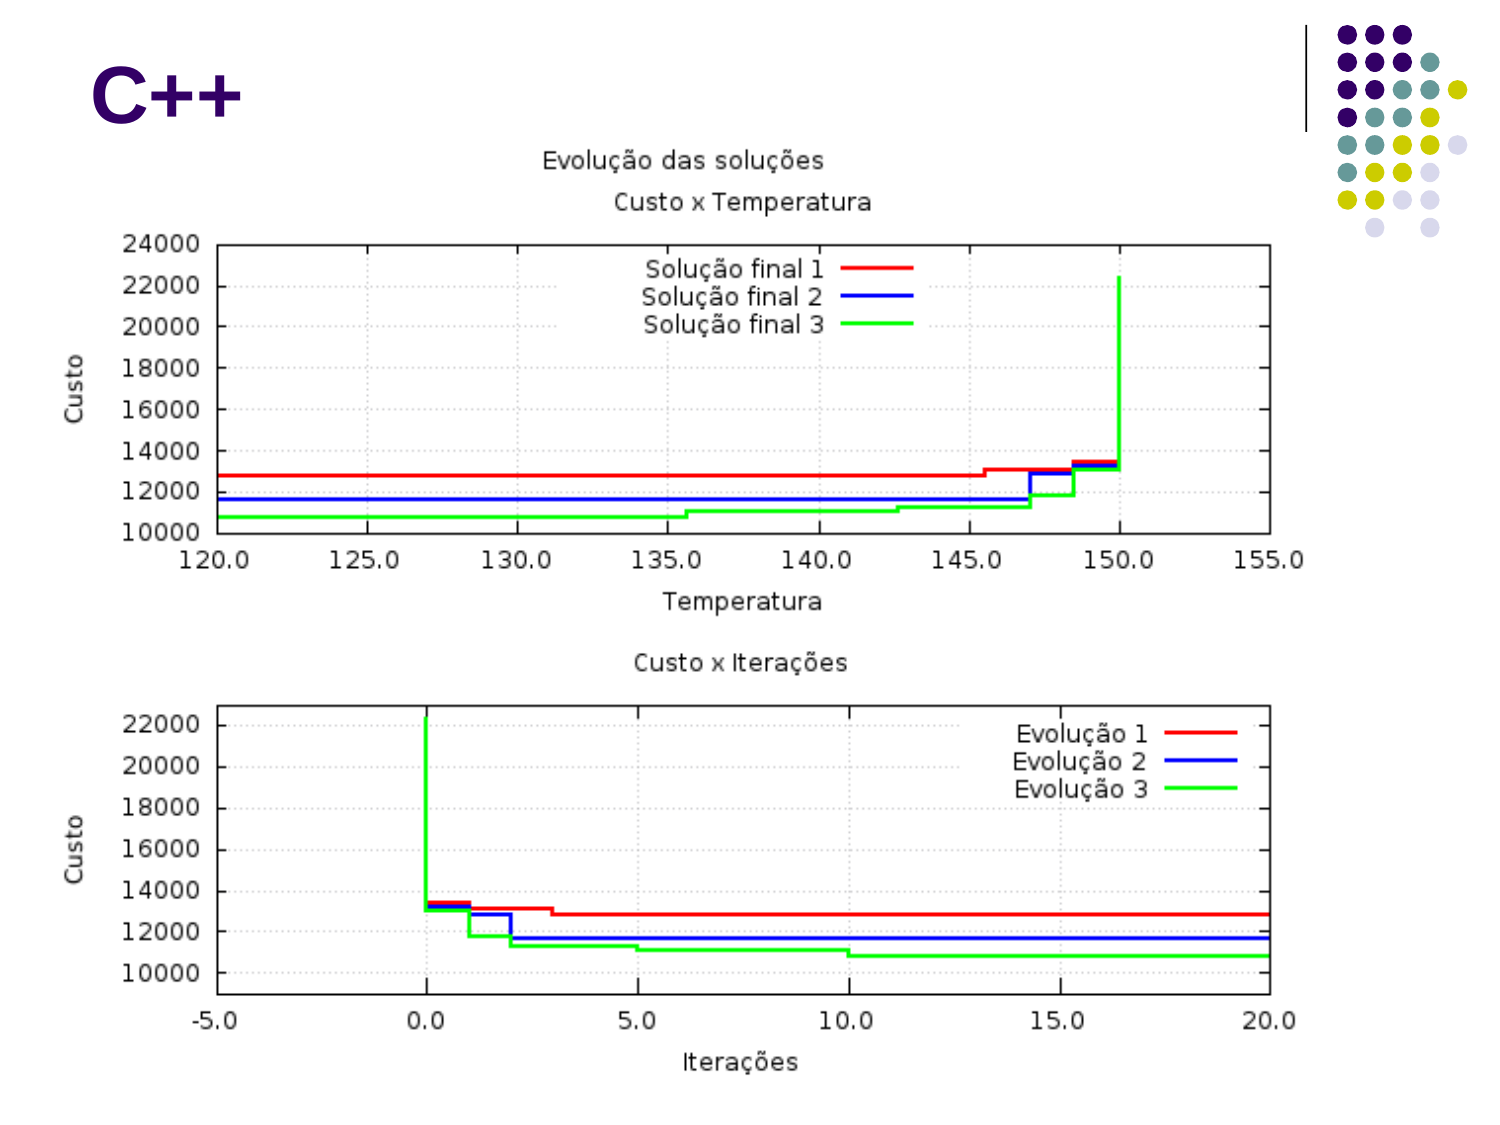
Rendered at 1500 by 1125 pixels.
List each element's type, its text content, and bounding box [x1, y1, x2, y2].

title C++ [75, 53, 556, 132]
picture [53, 132, 1317, 1081]
